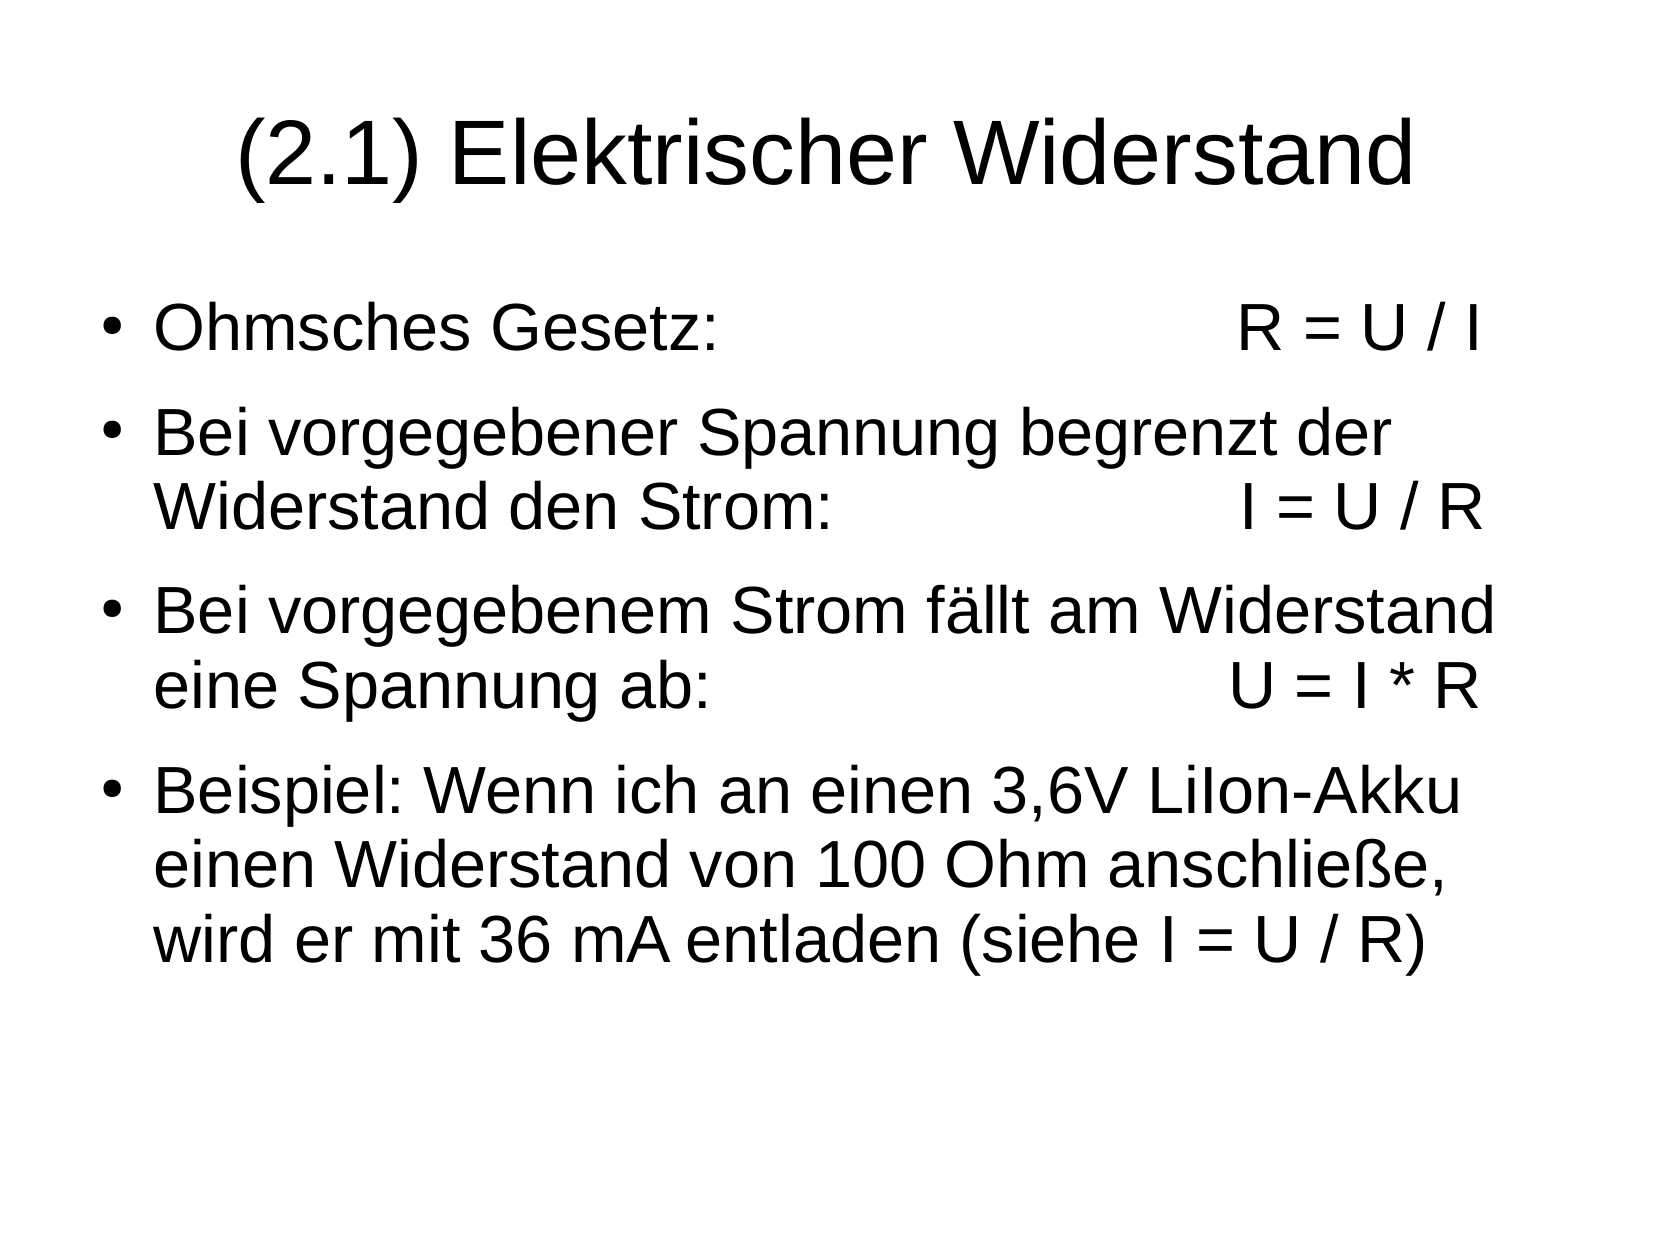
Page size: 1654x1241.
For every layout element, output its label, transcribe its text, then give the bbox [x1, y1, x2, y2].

title (2.1) Elektrischer Widerstand [82, 49, 1571, 257]
list Ohmsches Gesetz: R = U / I Bei vorgegebener Spannung begrenzt der Widerstand den Strom: I = U / R Bei vorgegebenem Strom fällt am Widerstand eine Spannung ab: U = I * R Beispiel: Wenn ich an einen 3,6V LiIon-Akku einen Widerstand von 100 Ohm anschließe, wird er mit 36 mA entladen (siehe I = U / R) [82, 290, 1571, 1010]
